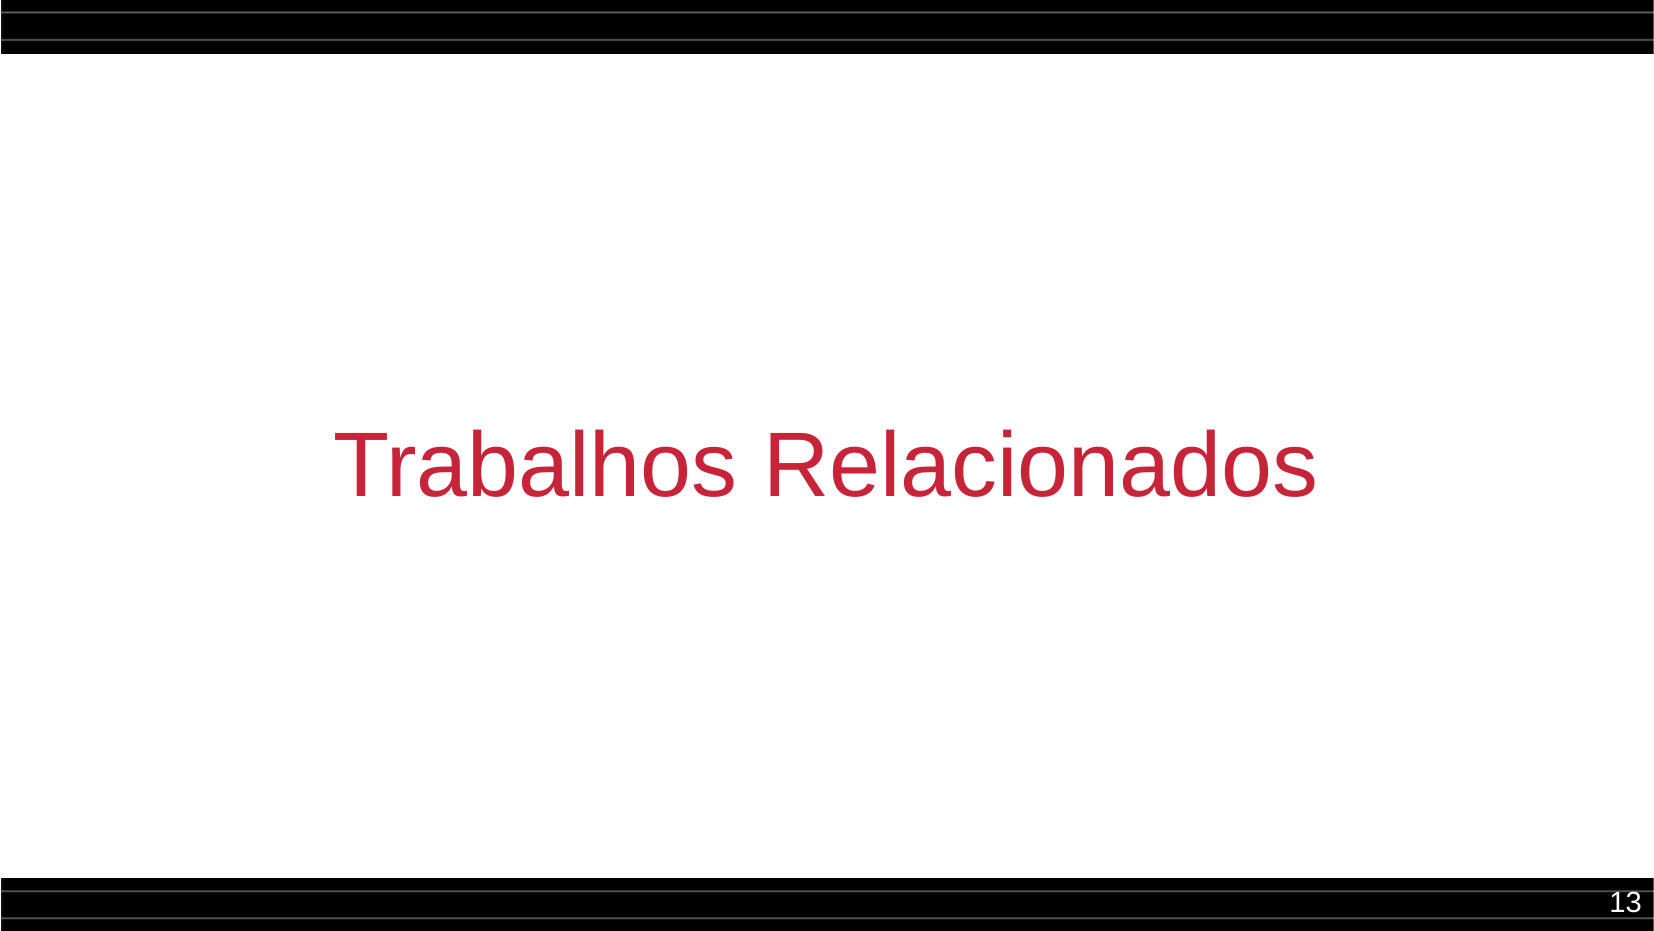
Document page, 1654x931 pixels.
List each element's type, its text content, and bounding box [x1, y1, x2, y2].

picture [1, 878, 1654, 931]
title Trabalhos Relacionados [82, 387, 1571, 543]
picture [1, 0, 1654, 54]
